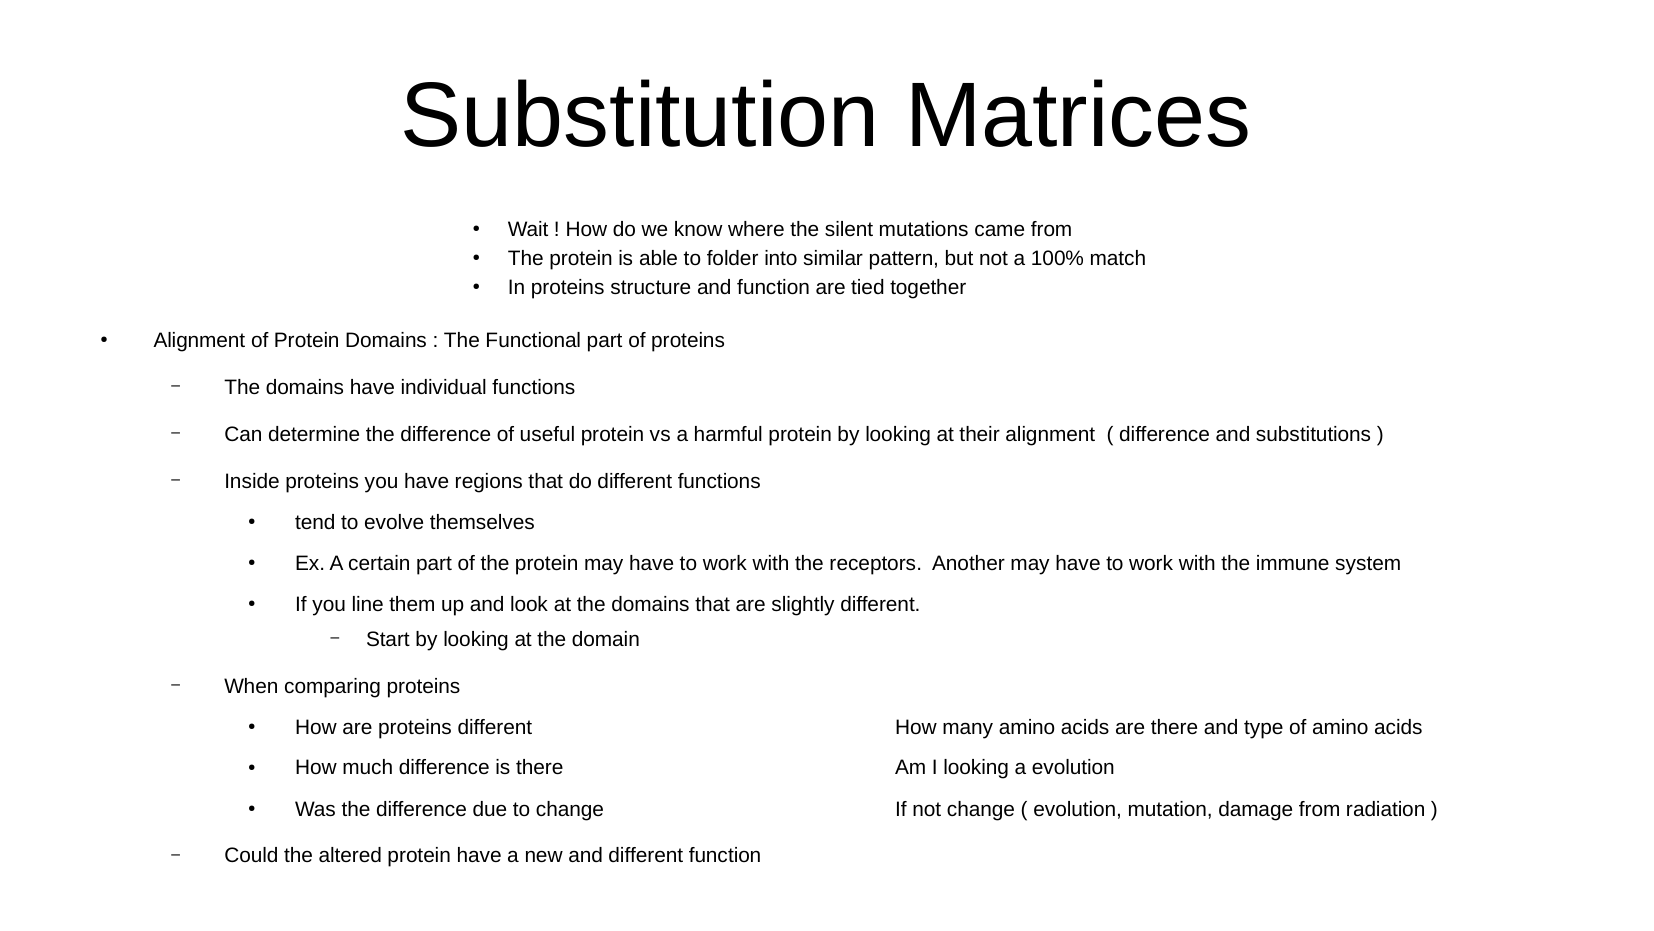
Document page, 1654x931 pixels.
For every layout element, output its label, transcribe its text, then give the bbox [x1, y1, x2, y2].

title Substitution Matrices [82, 37, 1571, 193]
list Wait ! How do we know where the silent mutations came from The protein is able to folder into similar pattern, but not a 100% match In proteins structure and function are tied together Alignment of Protein Domains : The Functional part of proteins The domains have individual functions Can determine the difference of useful protein vs a harmful protein by looking at their alignment ( difference and substitutions ) Inside proteins you have regions that do different functions tend to evolve themselves Ex. A certain part of the protein may have to work with the receptors. Another may have to work with the immune system If you line them up and look at the domains that are slightly different. Start by looking at the domain When comparing proteins How are proteins different How many amino acids are there and type of amino acids How much difference is there Am I looking a evolution Was the difference due to change If not change ( evolution, mutation, damage from radiation ) Could the altered protein have a new and different function [82, 217, 1621, 901]
